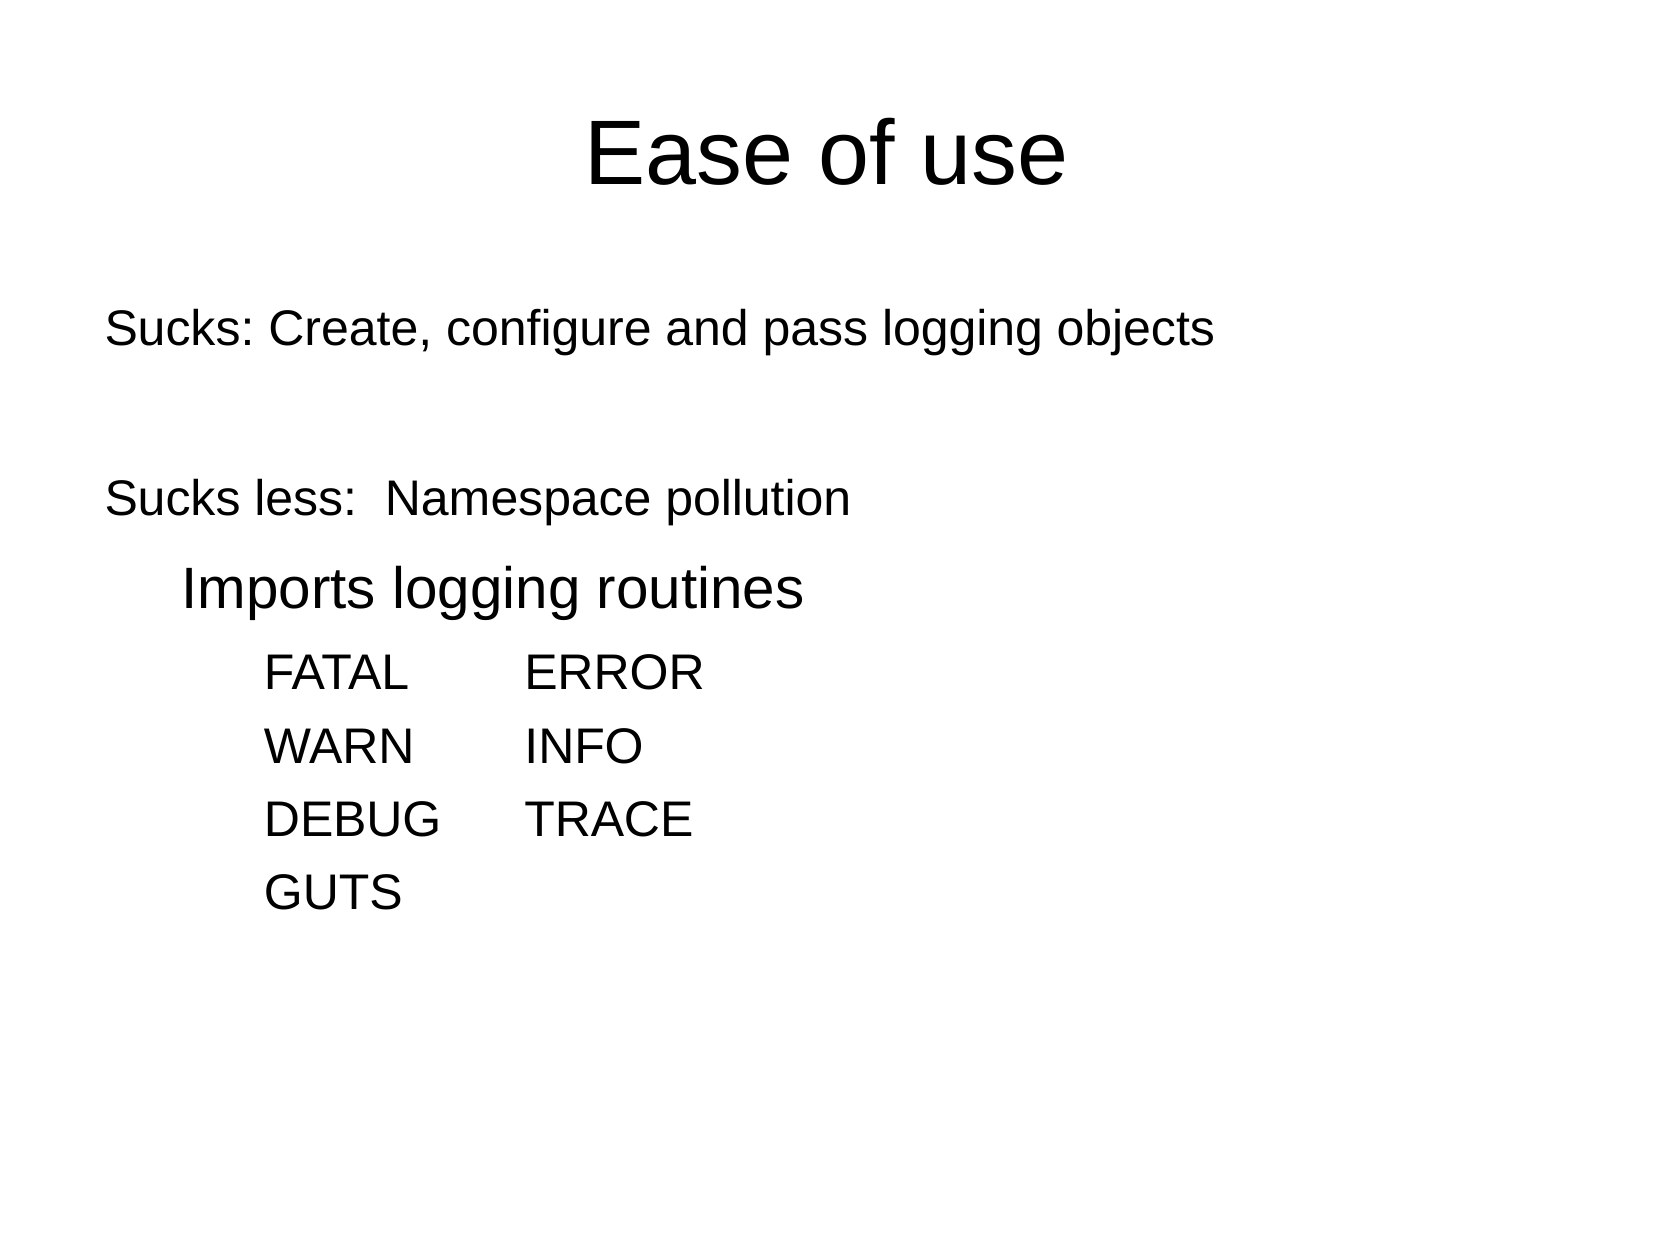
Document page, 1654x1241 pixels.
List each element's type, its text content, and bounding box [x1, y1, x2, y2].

title Ease of use [82, 49, 1571, 257]
list Sucks: Create, configure and pass logging objects Sucks less: Namespace pollution Imports logging routines FATAL ERROR WARN INFO DEBUG TRACE GUTS [86, 300, 1576, 1119]
